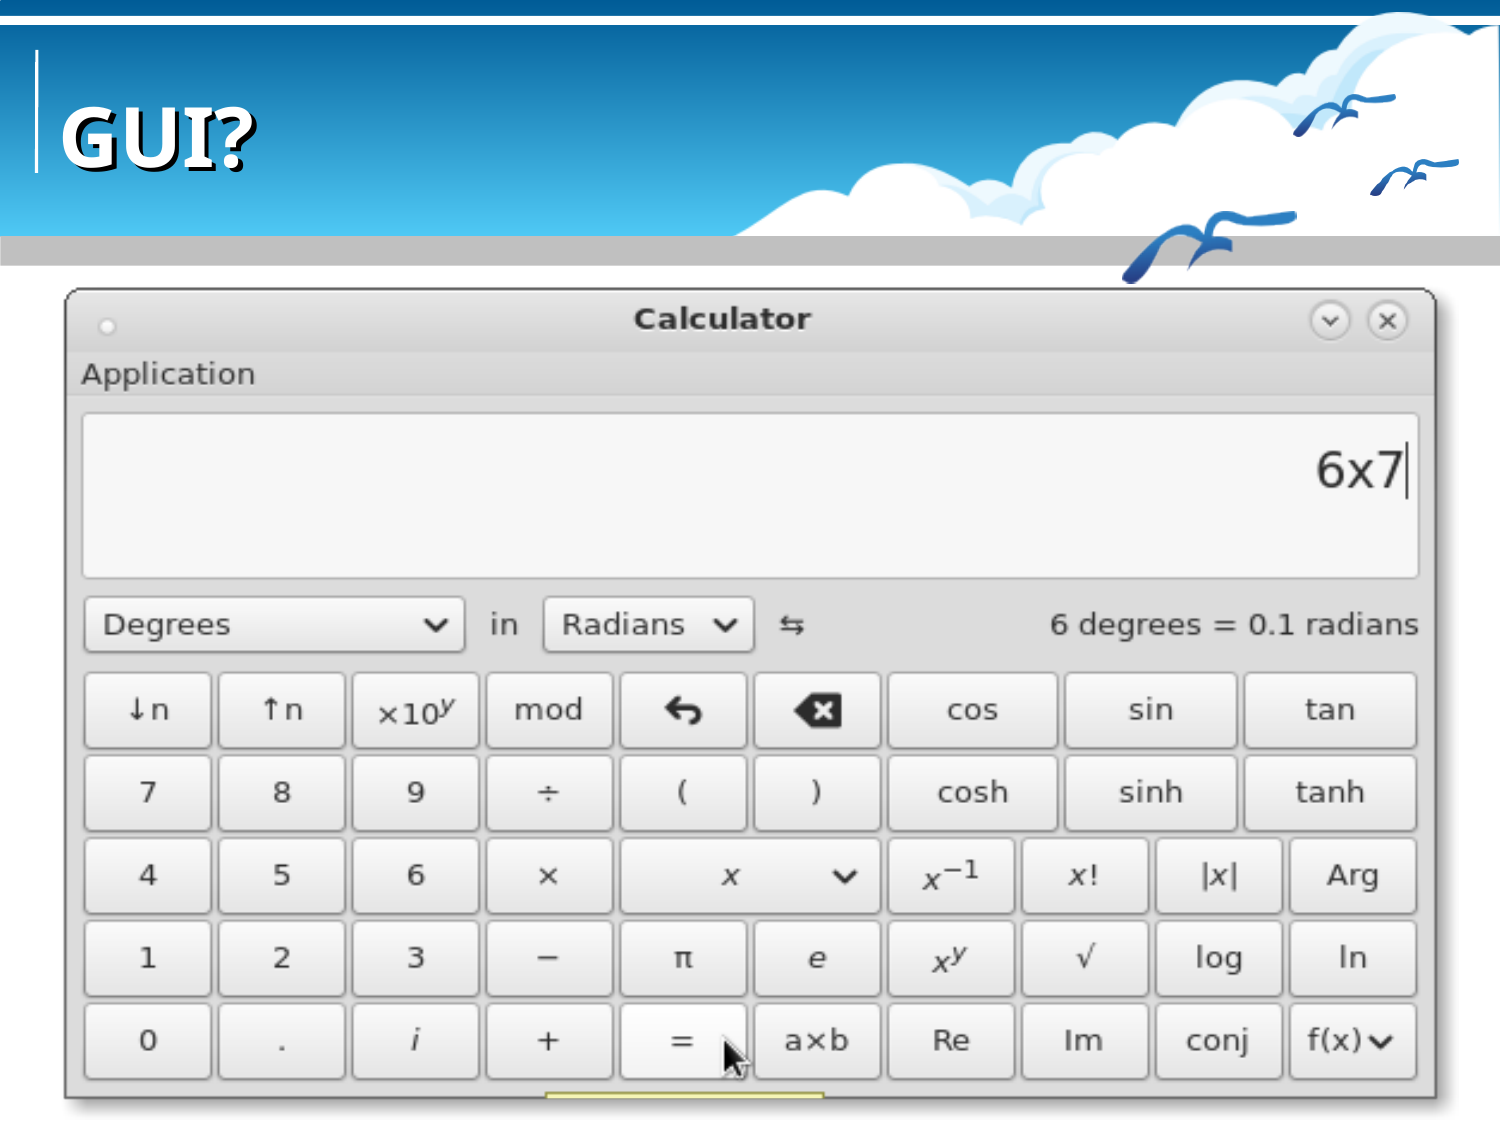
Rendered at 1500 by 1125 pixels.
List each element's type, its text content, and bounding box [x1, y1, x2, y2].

title GUI? [59, 86, 1465, 186]
picture [53, 12, 1500, 1120]
